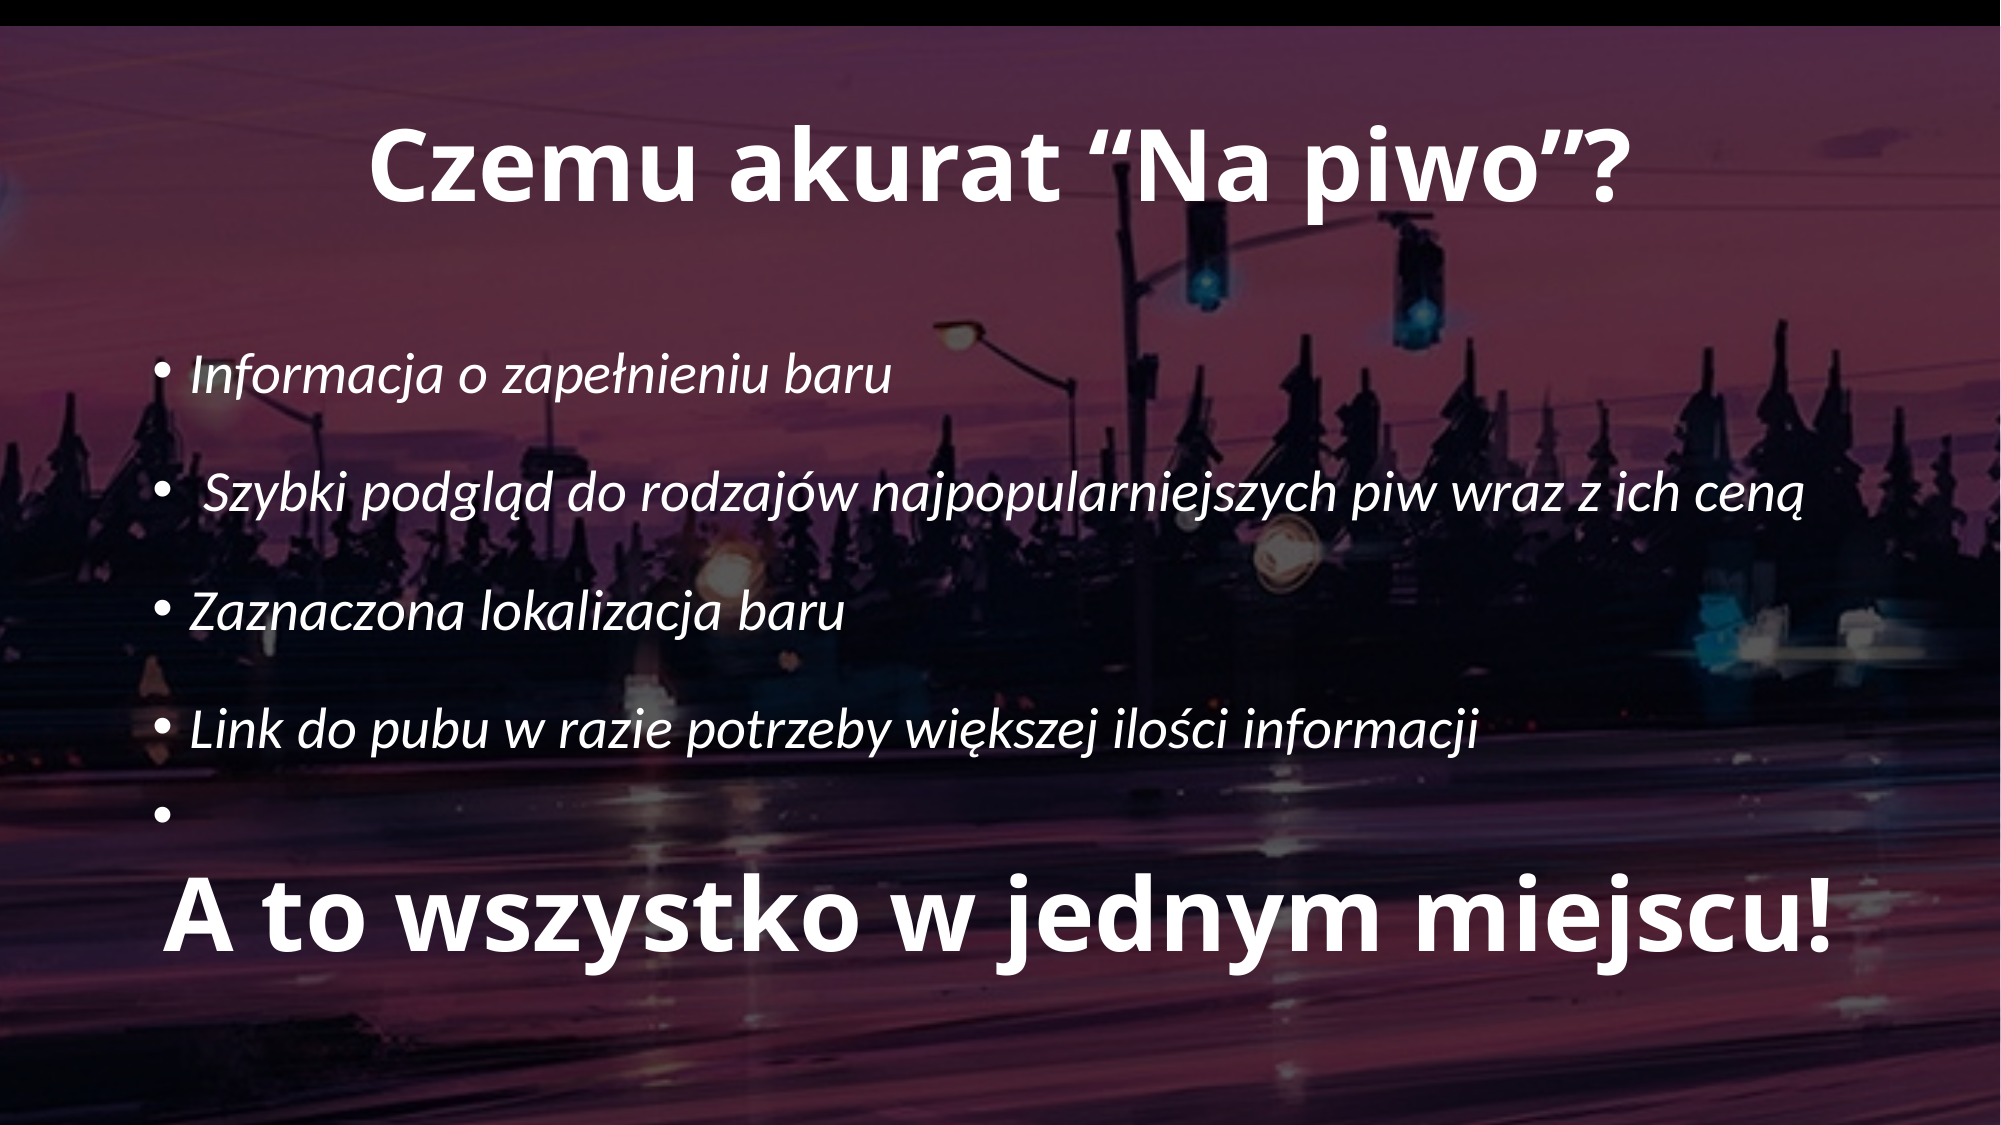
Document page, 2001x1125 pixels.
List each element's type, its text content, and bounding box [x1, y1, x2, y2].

text_box A to wszystko w jednym miejscu! [137, 809, 1863, 1028]
picture [0, 26, 2000, 1125]
list Informacja o zapełnieniu baru Szybki podgląd do rodzajów najpopularniejszych piw wraz z ich ceną Zaznaczona lokalizacja baru Link do pubu w razie potrzeby większej ilości informacji [137, 299, 1863, 791]
text_box [0, 0, 2000, 26]
title Czemu akurat “Na piwo”? [137, 59, 1863, 278]
